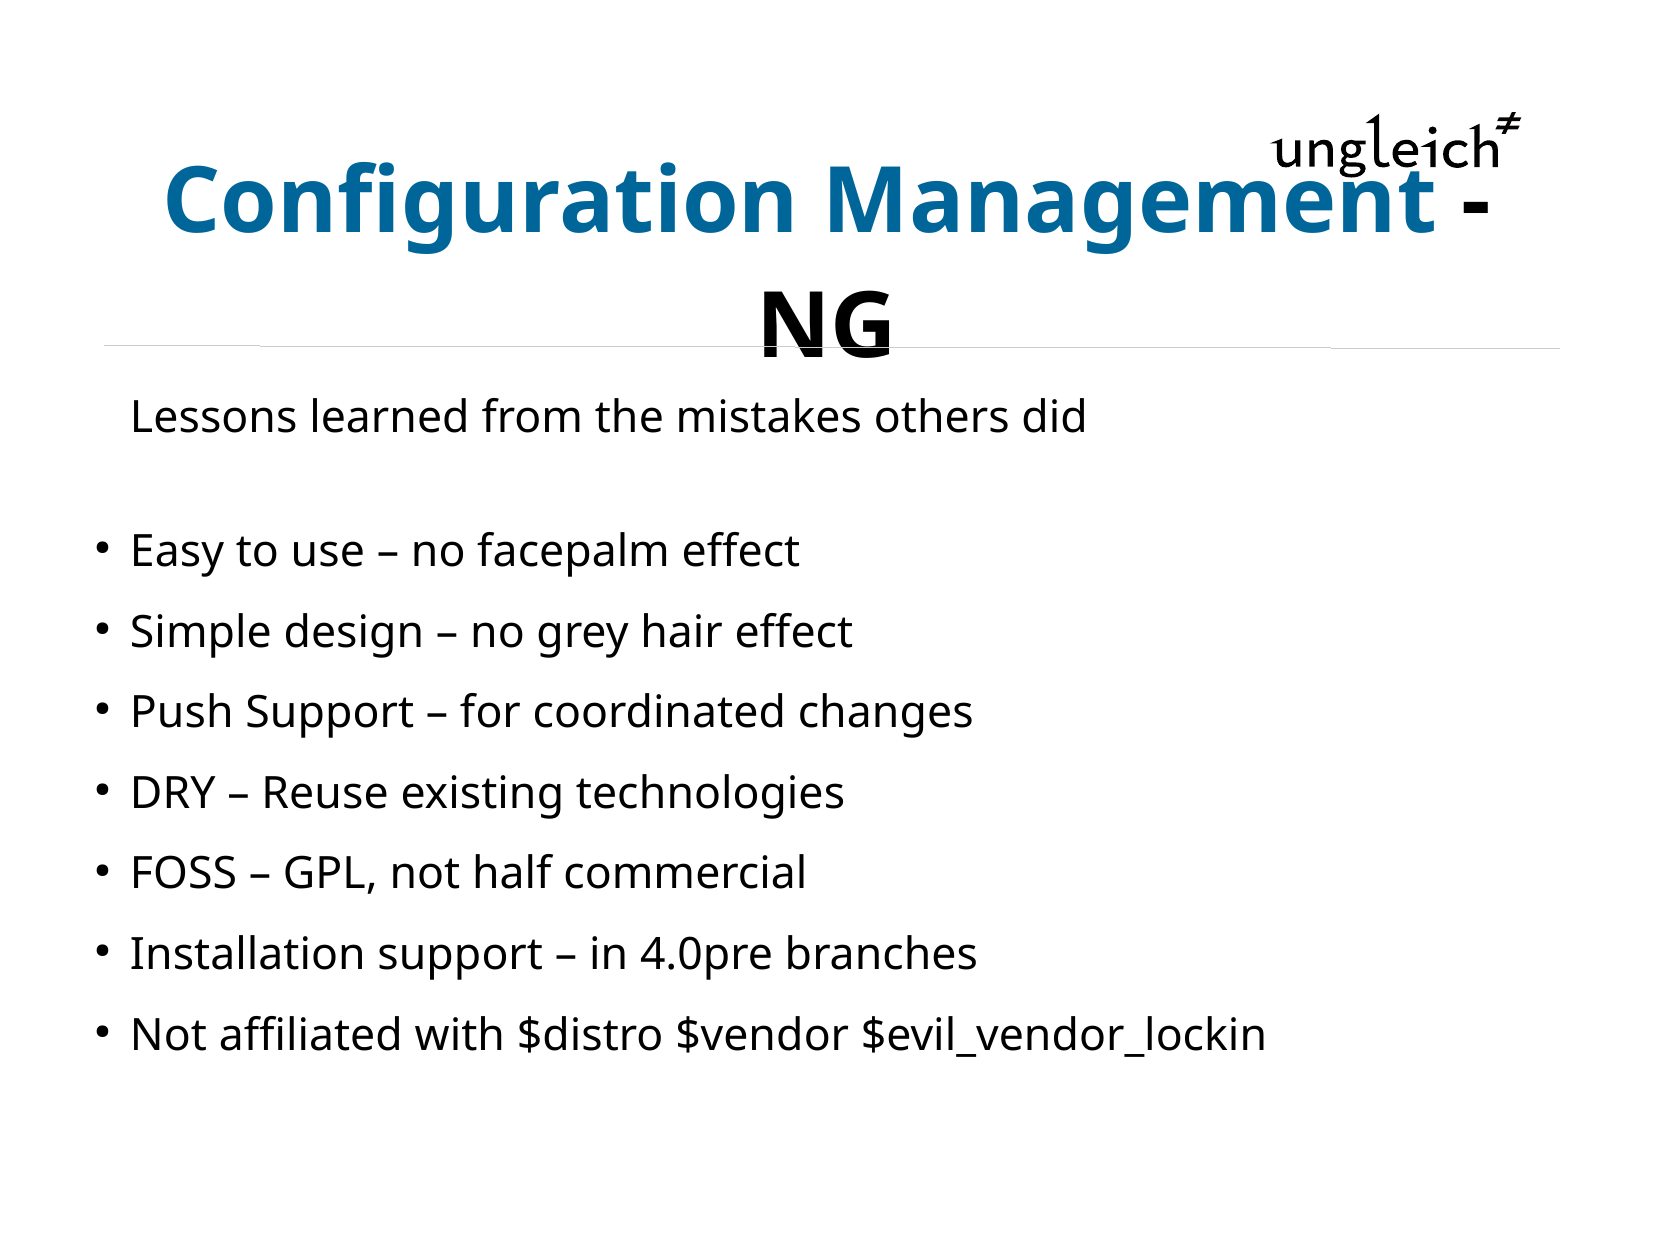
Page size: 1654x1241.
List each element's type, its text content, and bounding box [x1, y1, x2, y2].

list Lessons learned from the mistakes others did Easy to use – no facepalm effect Simple design – no grey hair effect Push Support – for coordinated changes DRY – Reuse existing technologies FOSS – GPL, not half commercial Installation support – in 4.0pre branches Not affiliated with $distro $vendor $evil_vendor_lockin [82, 384, 1538, 1071]
title Configuration Management - NG [82, 155, 1571, 363]
